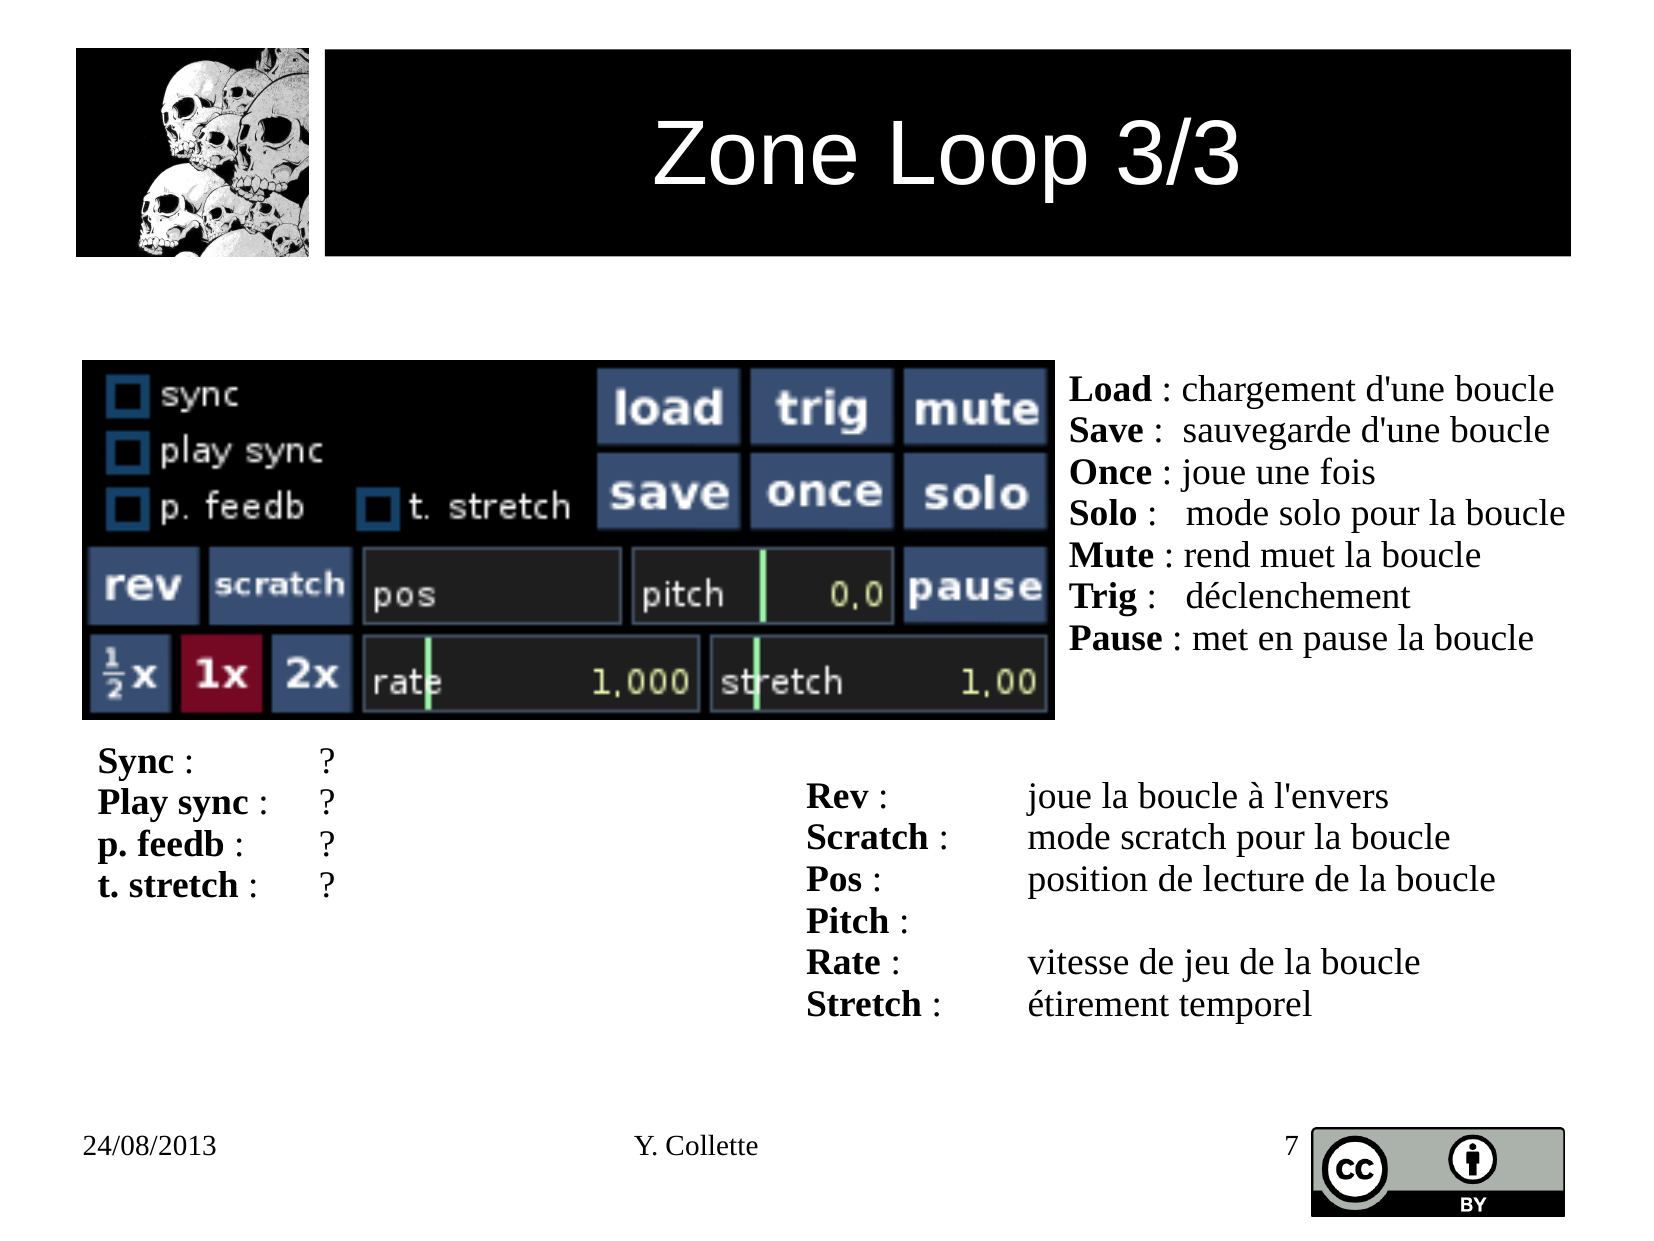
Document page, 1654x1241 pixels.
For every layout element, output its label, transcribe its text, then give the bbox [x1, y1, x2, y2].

picture [76, 48, 309, 257]
text_box Load : chargement d'une boucle Save : sauvegarde d'une boucle Once : joue une fois Solo : mode solo pour la boucle Mute : rend muet la boucle Trig : déclenchement Pause : met en pause la boucle [1054, 360, 1583, 666]
picture [1311, 1127, 1565, 1217]
picture [82, 360, 1055, 720]
title Zone Loop 3/3 [324, 49, 1571, 257]
text_box Rev : joue la boucle à l'envers Scratch : mode scratch pour la boucle Pos : position de lecture de la boucle Pitch : Rate : vitesse de jeu de la boucle Stretch : étirement temporel [791, 767, 1524, 1032]
text_box Sync : ? Play sync : ? p. feedb : ? t. stretch : ? [82, 732, 792, 914]
